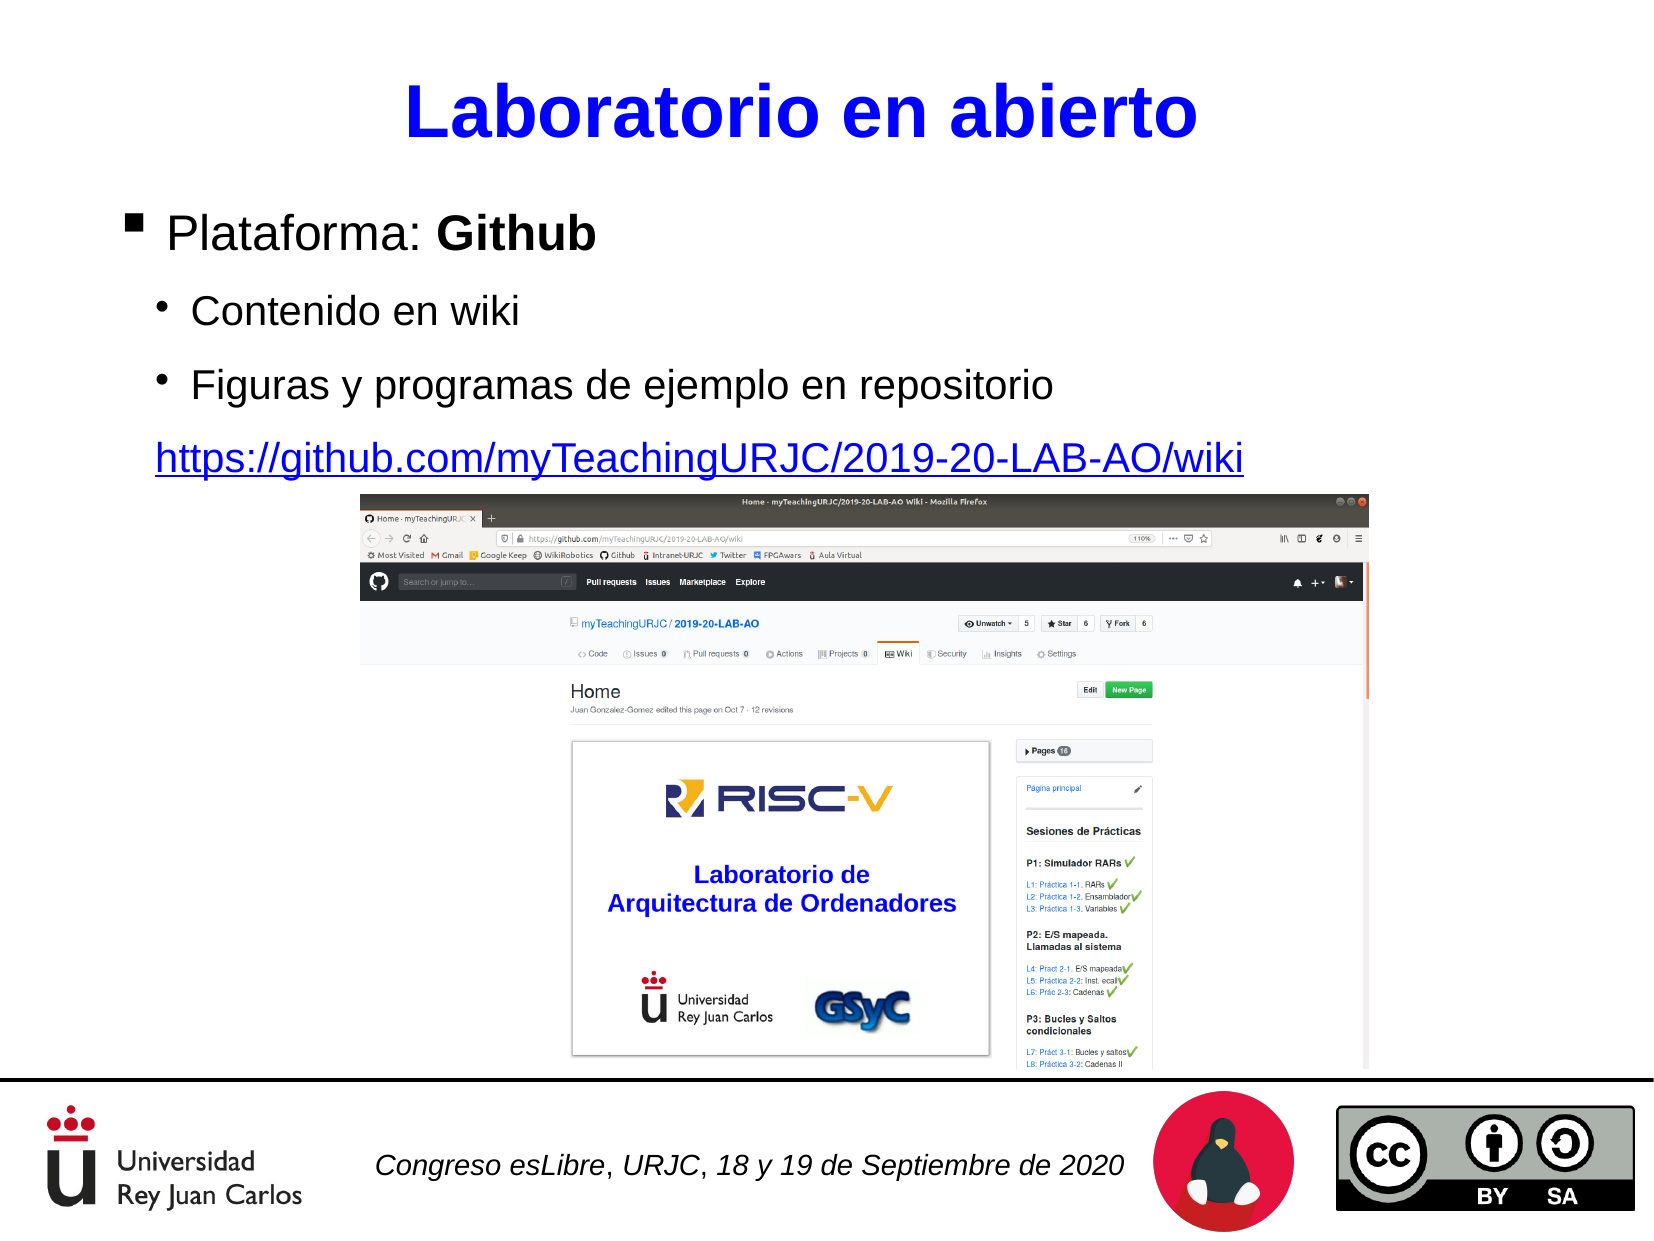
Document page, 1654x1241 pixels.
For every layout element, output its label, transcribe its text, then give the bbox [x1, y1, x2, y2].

text_box Plataforma: Github Contenido en wiki Figuras y programas de ejemplo en repositorio https://github.com/myTeachingURJC/2019-20-LAB-AO/wiki [104, 192, 1590, 1065]
text_box Laboratorio en abierto [142, 54, 1463, 161]
text_box Congreso esLibre, URJC, 18 y 19 de Septiembre de 2020 [359, 1139, 1153, 1215]
picture [360, 494, 1369, 1069]
picture [1153, 1091, 1294, 1232]
picture [1336, 1094, 1635, 1221]
picture [30, 1094, 315, 1220]
